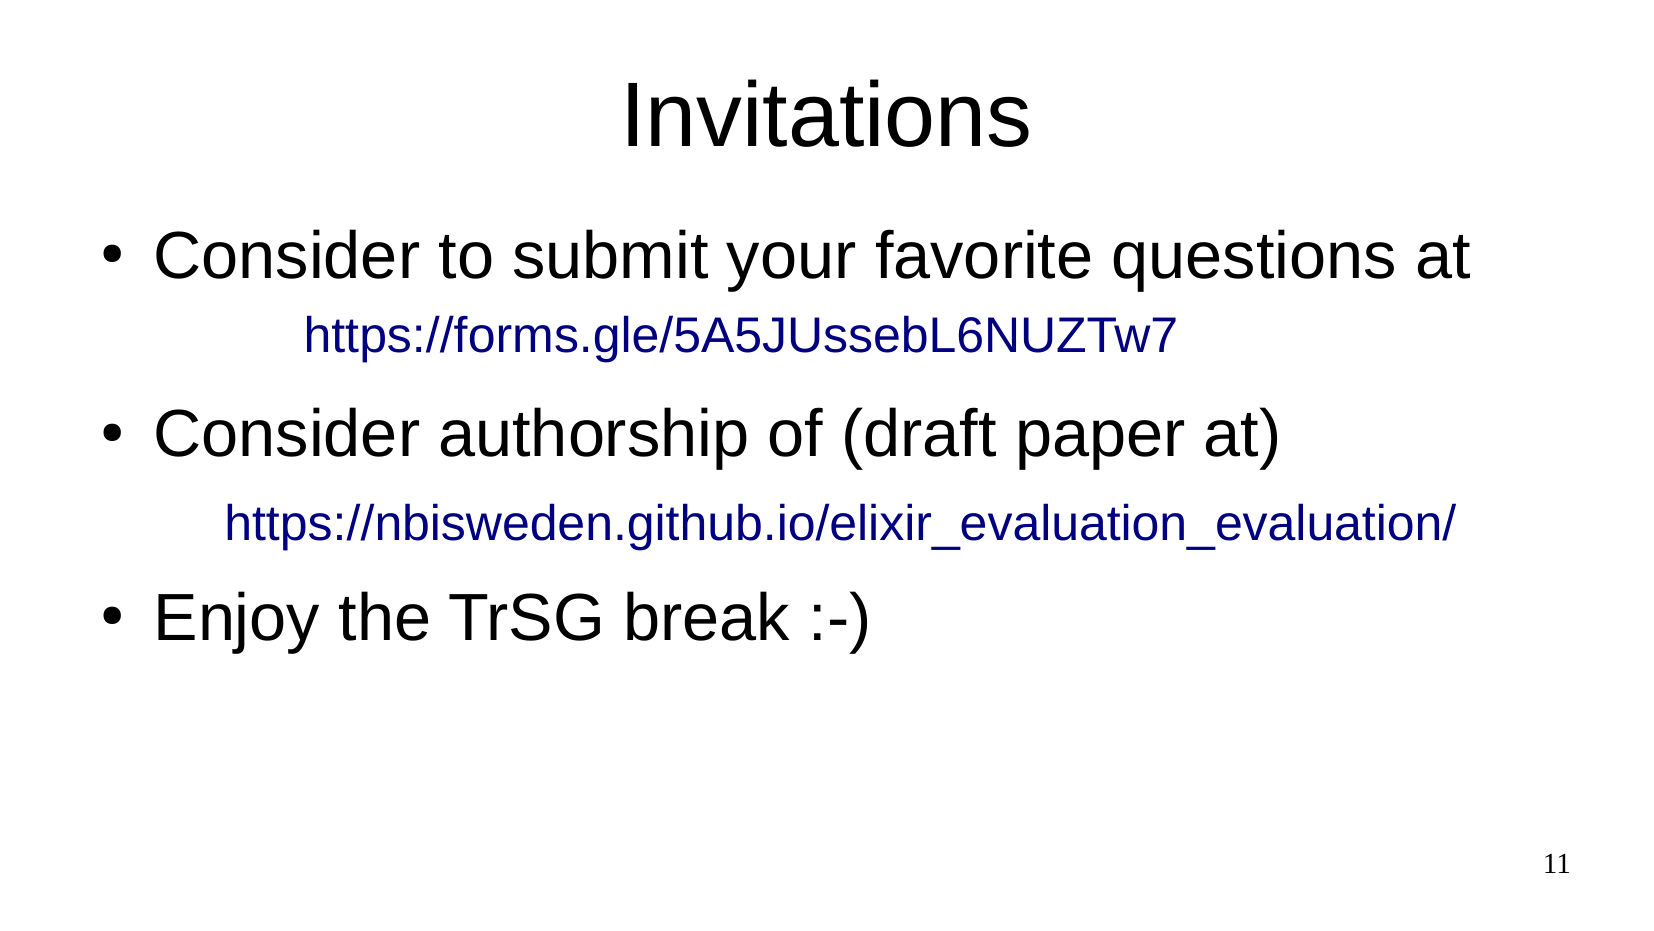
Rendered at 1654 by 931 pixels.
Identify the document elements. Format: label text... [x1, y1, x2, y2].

list Consider to submit your favorite questions at https://forms.gle/5A5JUssebL6NUZTw7 Consider authorship of (draft paper at) https://nbisweden.github.io/elixir_evaluation_evaluation/ Enjoy the TrSG break :-) [82, 217, 1571, 757]
title Invitations [82, 37, 1571, 193]
